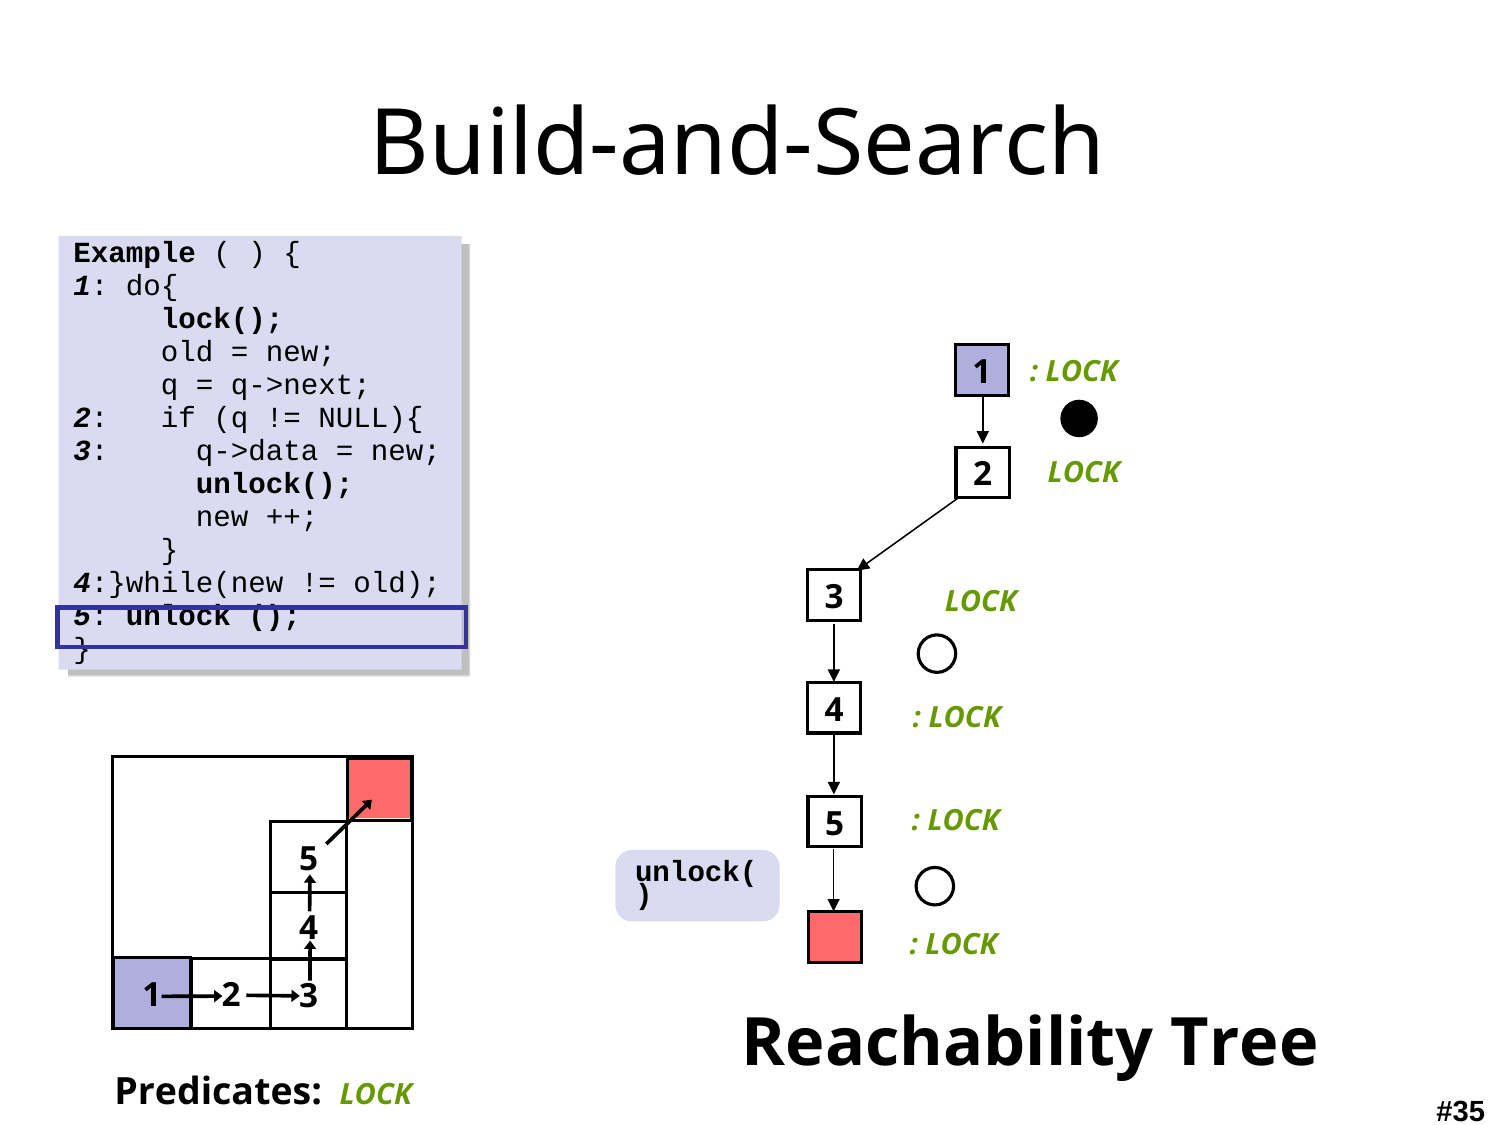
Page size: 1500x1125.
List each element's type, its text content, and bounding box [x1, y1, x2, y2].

text_box : LOCK [897, 694, 1046, 742]
text_box Example ( ) { 1: do{ lock(); old = new; q = q->next; 2: if (q != NULL){ 3: q->data = new; unlock(); new ++; } 4:}while(new != old); 5: unlock (); } [58, 649, 462, 670]
text_box Reachability Tree [727, 999, 1334, 1088]
text_box [349, 760, 410, 819]
text_box 3 [807, 569, 861, 621]
text_box : LOCK [1015, 348, 1163, 396]
text_box Example ( ) { 1: do{ lock(); old = new; q = q->next; 2: if (q != NULL){ 3: q->data = new; unlock(); new ++; } 4:}while(new != old); 5: unlock (); } [58, 235, 462, 605]
text_box LOCK [929, 578, 1078, 626]
text_box : LOCK [896, 797, 1045, 846]
text_box 3 [270, 960, 347, 1029]
text_box [808, 911, 862, 963]
text_box LOCK [1032, 449, 1181, 497]
text_box 5 [270, 821, 347, 893]
text_box 1 [113, 957, 191, 1029]
text_box [1060, 399, 1098, 438]
text_box unlock() [615, 849, 780, 922]
text_box : LOCK [894, 921, 1043, 969]
text_box 5 [808, 796, 862, 847]
title Build-and-Search [24, 45, 1476, 233]
text_box 4 [270, 893, 347, 960]
text_box 2 [191, 958, 270, 1029]
text_box 1 [955, 344, 1009, 396]
text_box Predicates: LOCK [99, 1064, 425, 1121]
text_box Example ( ) { 1: do{ lock(); old = new; q = q->next; 2: if (q != NULL){ 3: q->data = new; unlock(); new ++; } 4:}while(new != old); 5: unlock (); } [60, 610, 462, 645]
text_box 4 [807, 682, 861, 734]
text_box 2 [955, 447, 1010, 498]
